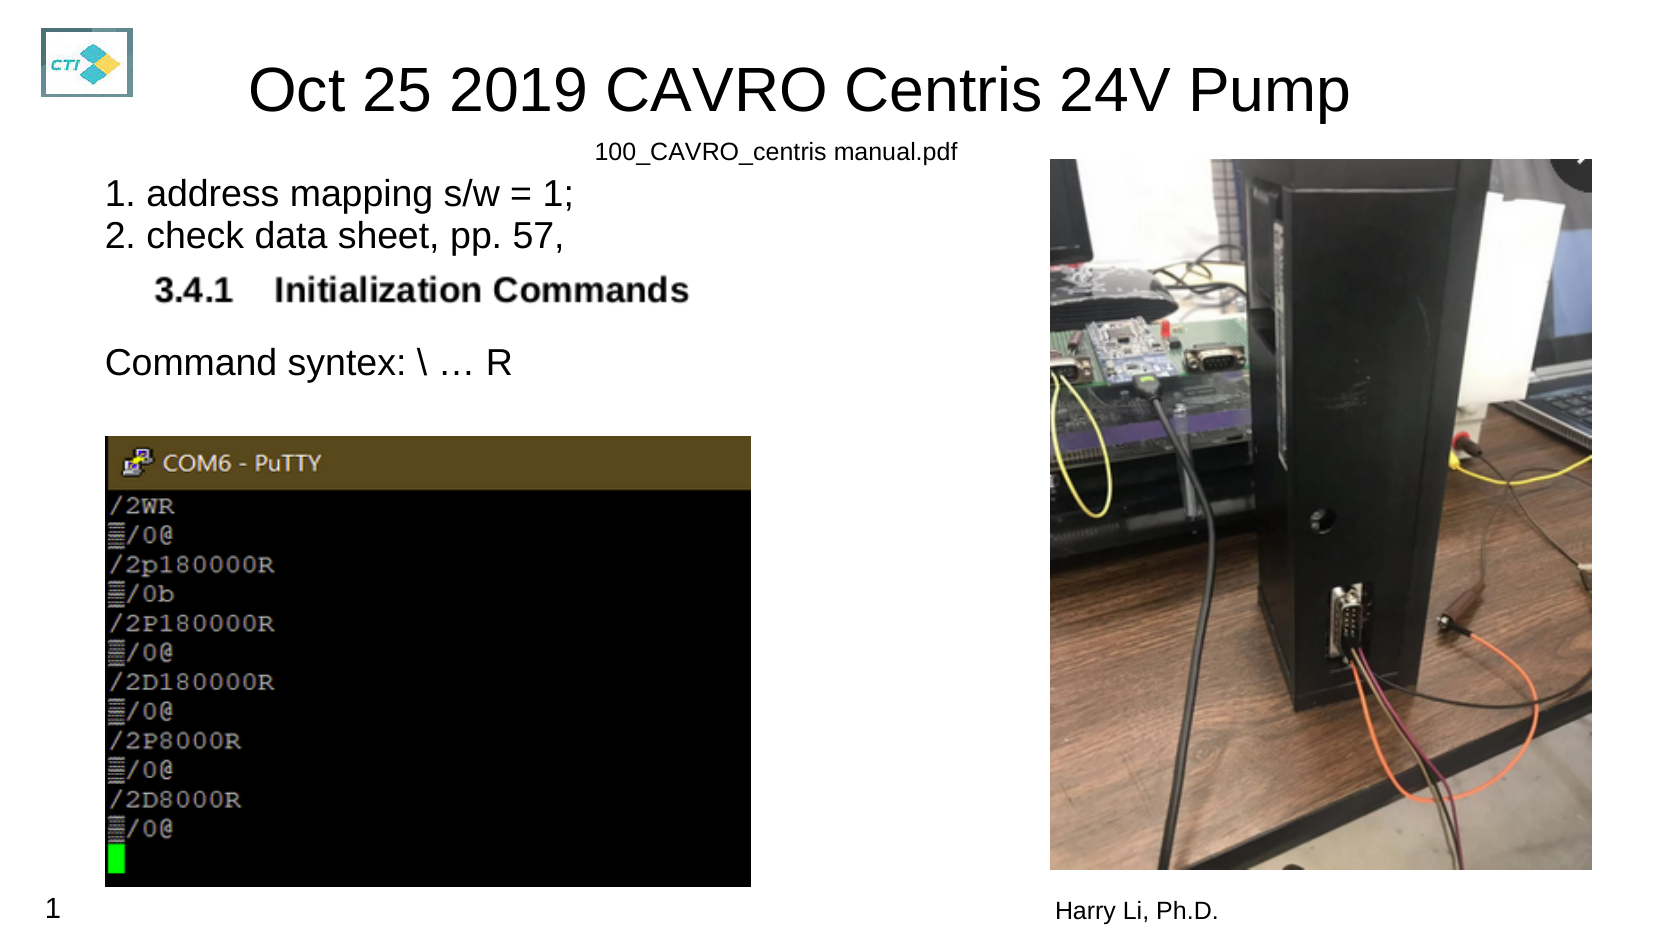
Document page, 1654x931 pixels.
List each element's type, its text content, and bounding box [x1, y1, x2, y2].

text_box 1. address mapping s/w = 1; 2. check data sheet, pp. 57, Command syntex: \ … R [90, 165, 721, 437]
text_box 1 [29, 885, 106, 931]
text_box 100_CAVRO_centris manual.pdf [579, 130, 1036, 191]
picture [105, 436, 751, 887]
picture [1050, 159, 1592, 871]
picture [144, 263, 706, 316]
title Oct 25 2019 CAVRO Centris 24V Pump [82, 10, 1571, 166]
text_box Harry Li, Ph.D. [1040, 888, 1585, 931]
picture [41, 28, 133, 97]
